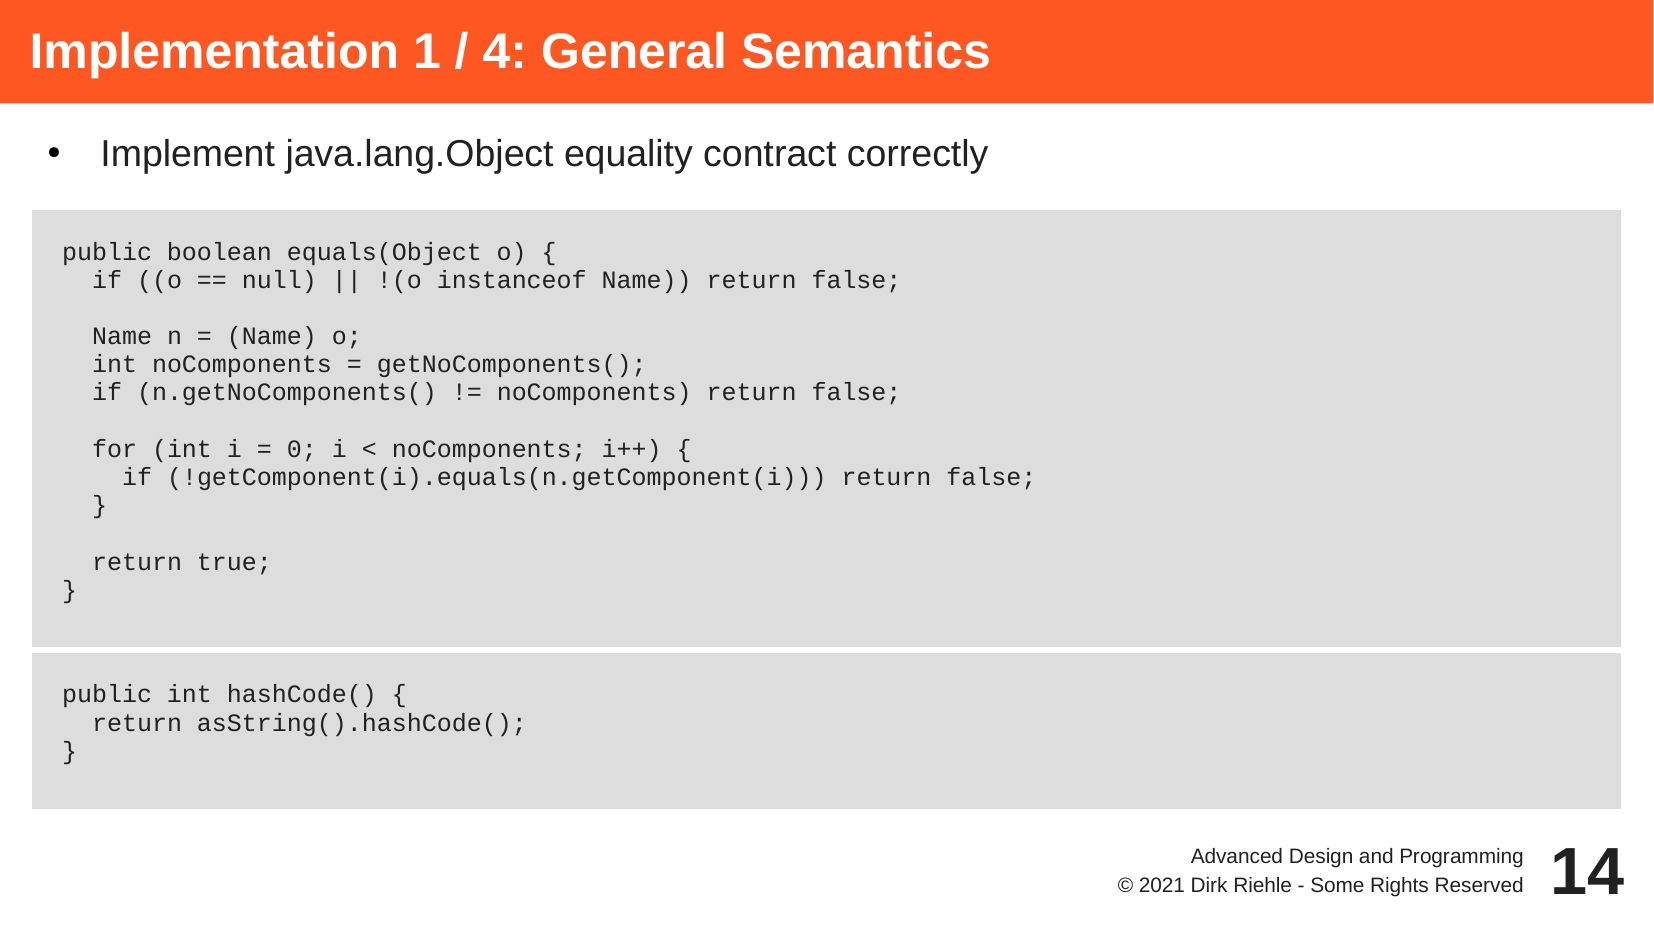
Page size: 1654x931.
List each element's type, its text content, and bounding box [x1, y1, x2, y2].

list public boolean equals(Object o) { if ((o == null) || !(o instanceof Name)) return false; Name n = (Name) o; int noComponents = getNoComponents(); if (n.getNoComponents() != noComponents) return false; for (int i = 0; i < noComponents; i++) { if (!getComponent(i).equals(n.getComponent(i))) return false; } return true; } [29, 206, 1625, 647]
list Implement java.lang.Object equality contract correctly [29, 132, 1625, 204]
list public int hashCode() { return asString().hashCode(); } [29, 649, 1625, 813]
title Implementation 1 / 4: General Semantics [0, 0, 1654, 104]
